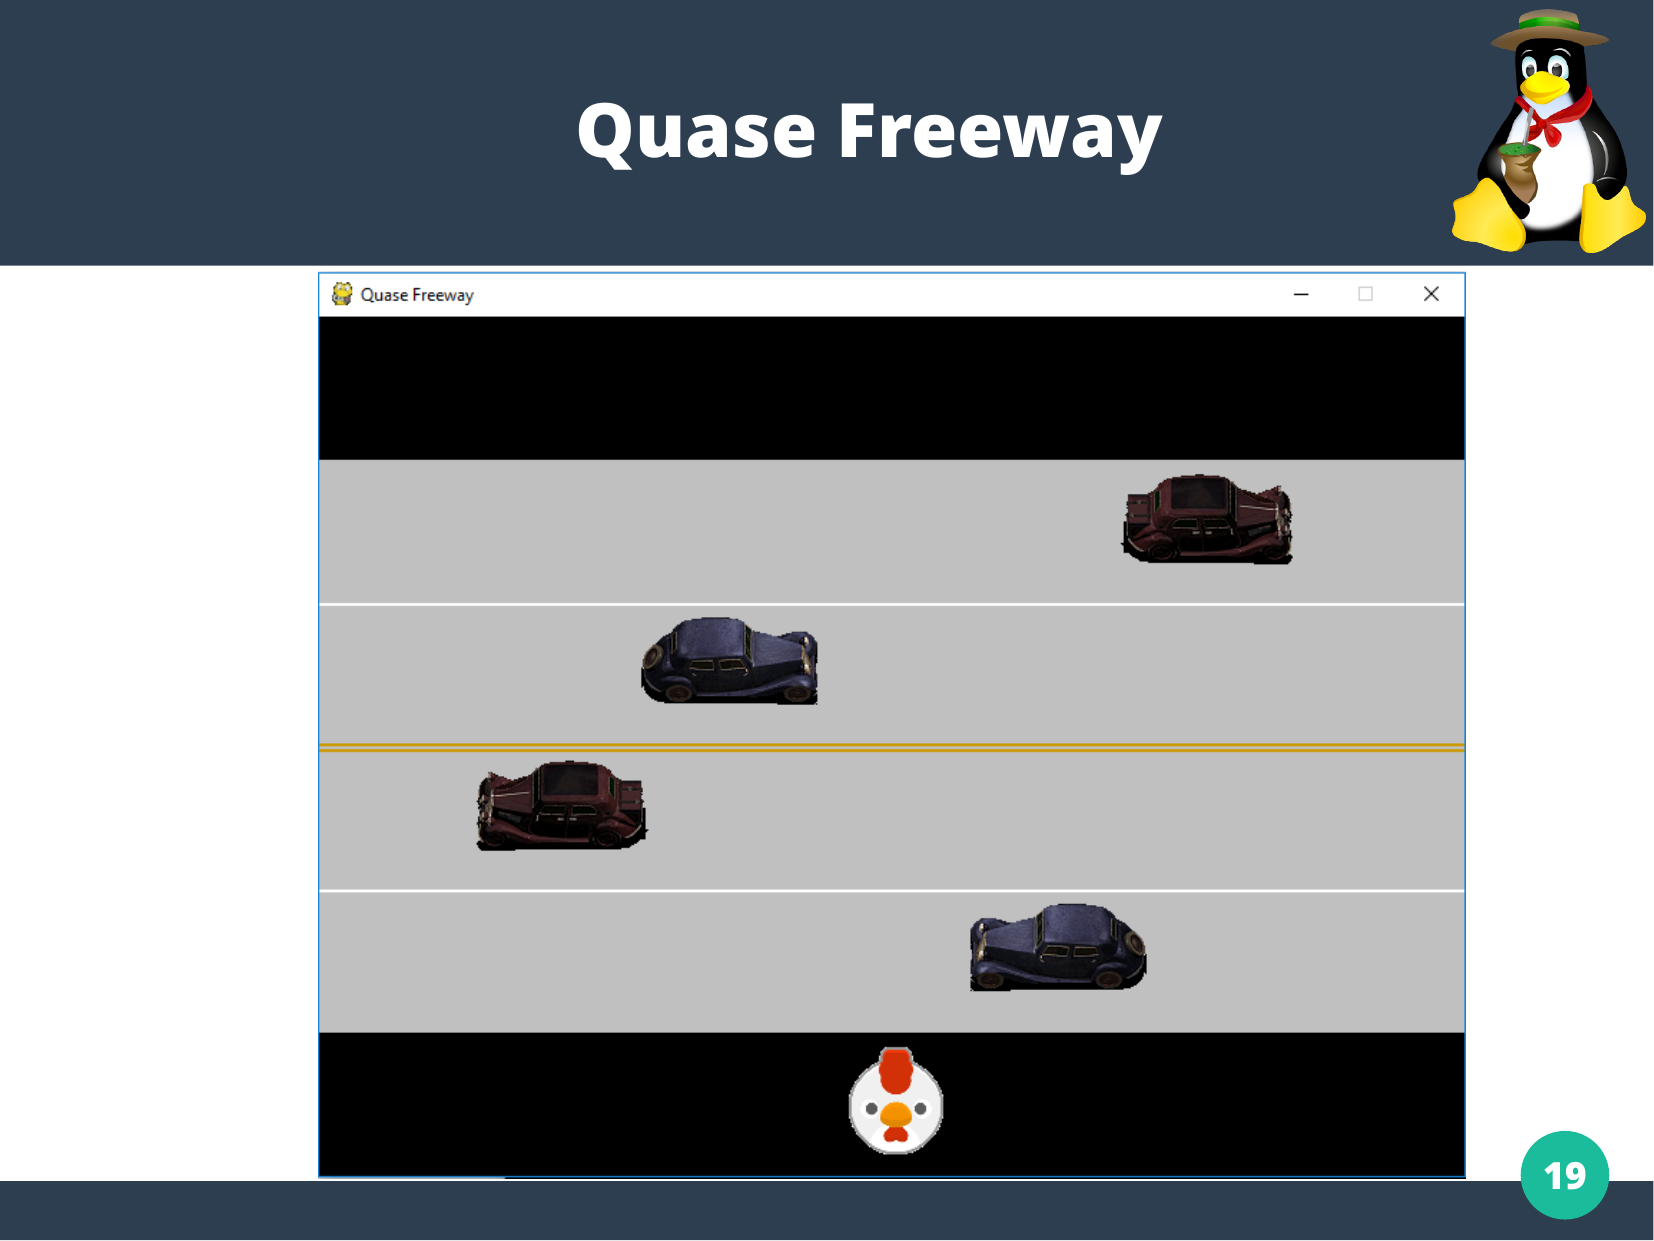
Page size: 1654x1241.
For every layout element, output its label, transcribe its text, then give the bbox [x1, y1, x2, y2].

title Quase Freeway [59, 49, 1452, 207]
picture [1452, 9, 1646, 253]
picture [318, 271, 1466, 1179]
